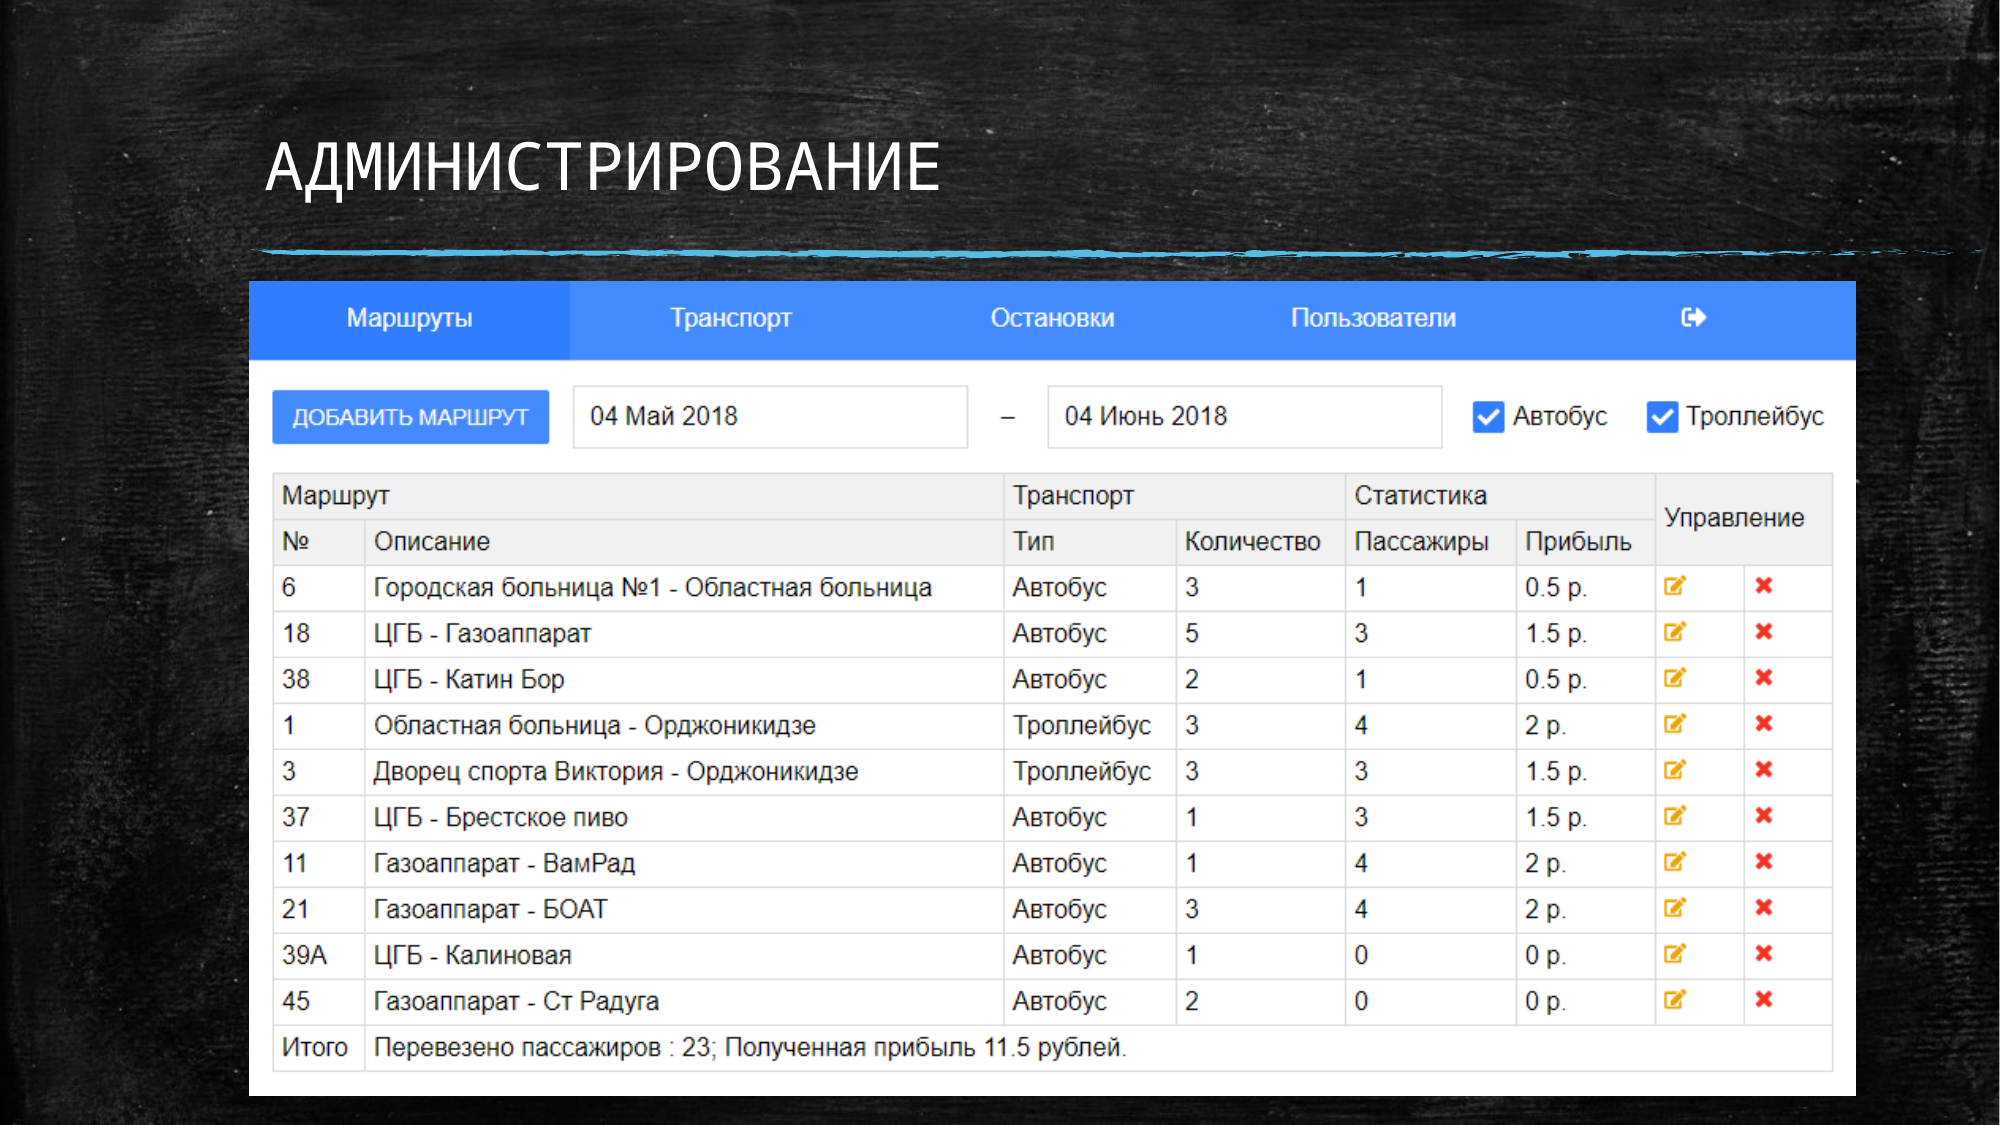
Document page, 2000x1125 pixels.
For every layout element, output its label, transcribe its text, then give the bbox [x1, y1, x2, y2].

title АДМИНИСТРИРОВАНИЕ [249, 45, 1750, 213]
picture [249, 281, 1856, 1096]
